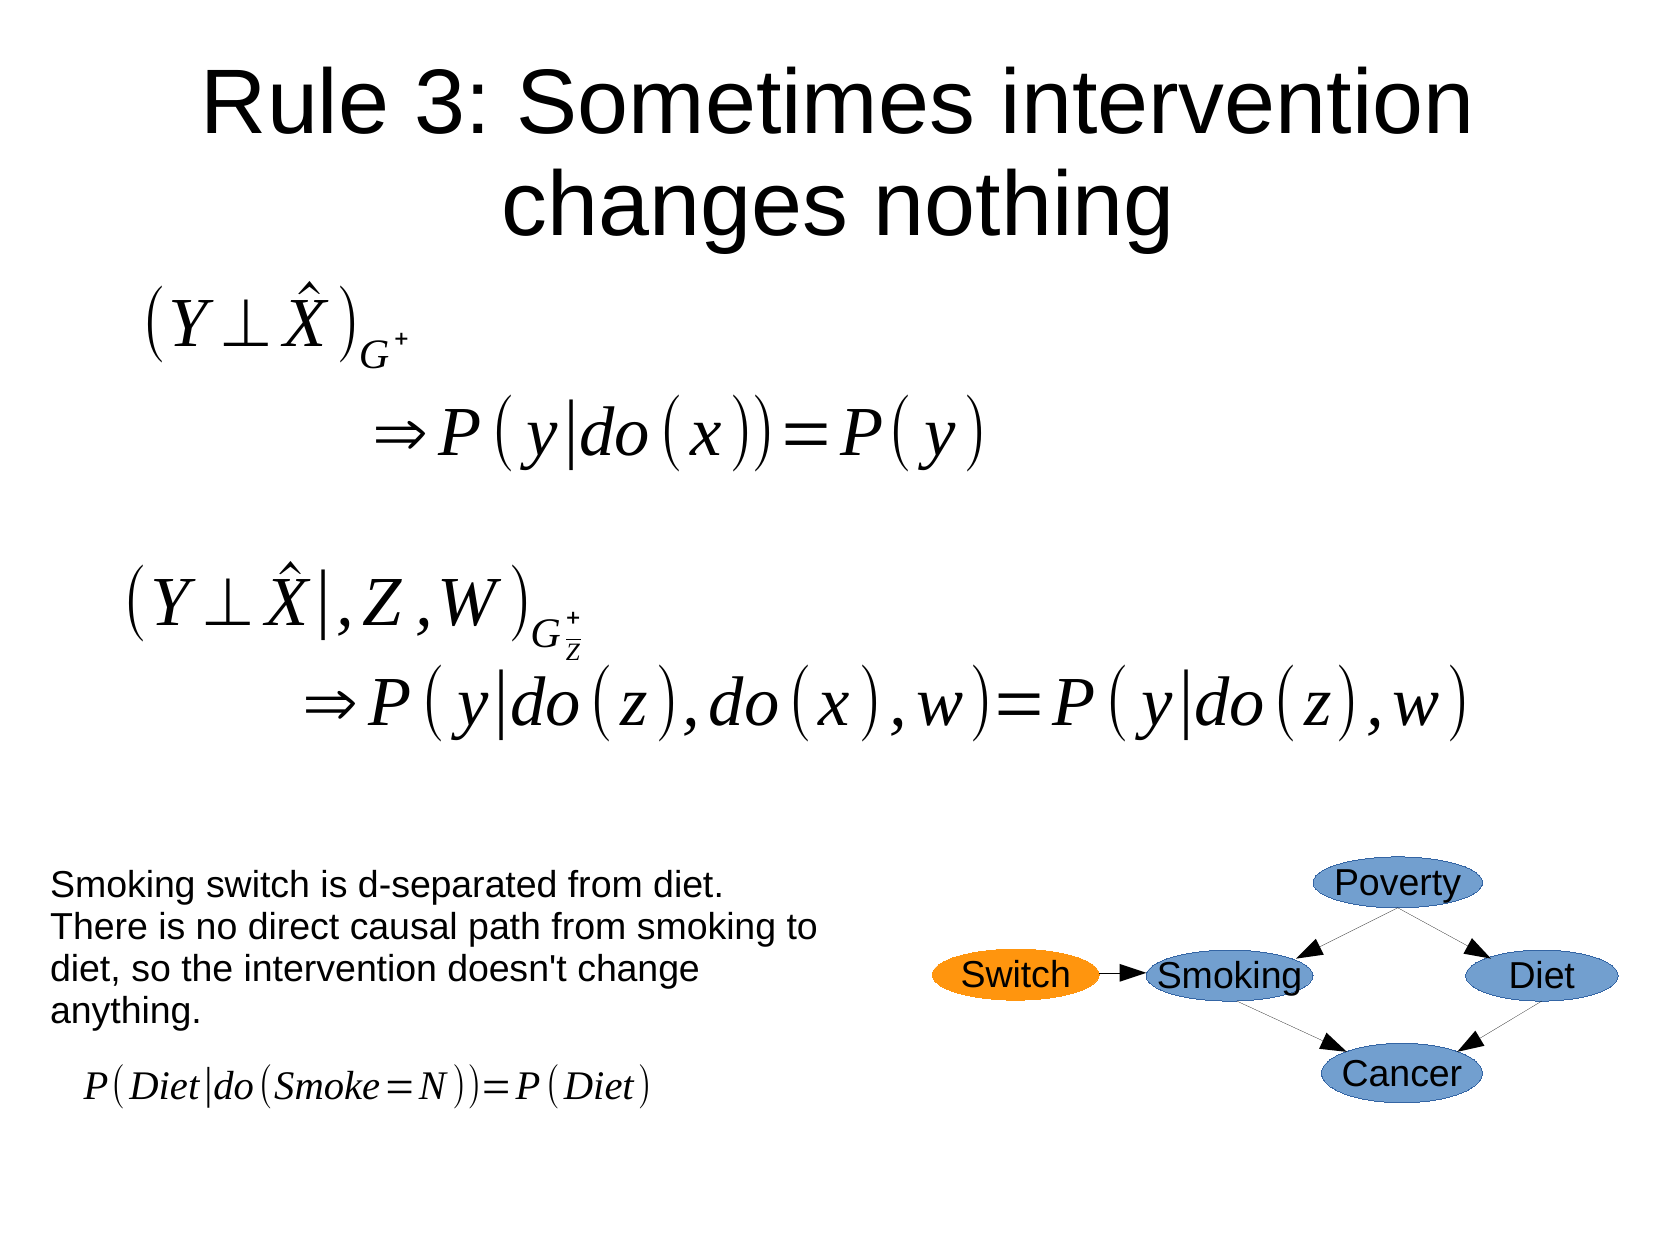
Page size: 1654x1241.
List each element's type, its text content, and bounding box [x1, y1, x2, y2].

title Rule 3: Sometimes intervention changes nothing [47, 49, 1630, 257]
chart [106, 555, 1489, 745]
chart [354, 389, 1005, 475]
chart [70, 1061, 662, 1111]
text_box Cancer [1321, 1043, 1483, 1103]
text_box Diet [1465, 950, 1619, 1002]
text_box Smoking [1146, 950, 1314, 1002]
text_box Smoking switch is d-separated from diet. There is no direct causal path from smoking to diet, so the intervention doesn't change anything. [35, 856, 839, 1040]
text_box Switch [932, 949, 1100, 1001]
text_box Smoking [1286, 970, 1296, 986]
chart [124, 275, 426, 378]
text_box Poverty [1313, 856, 1483, 908]
